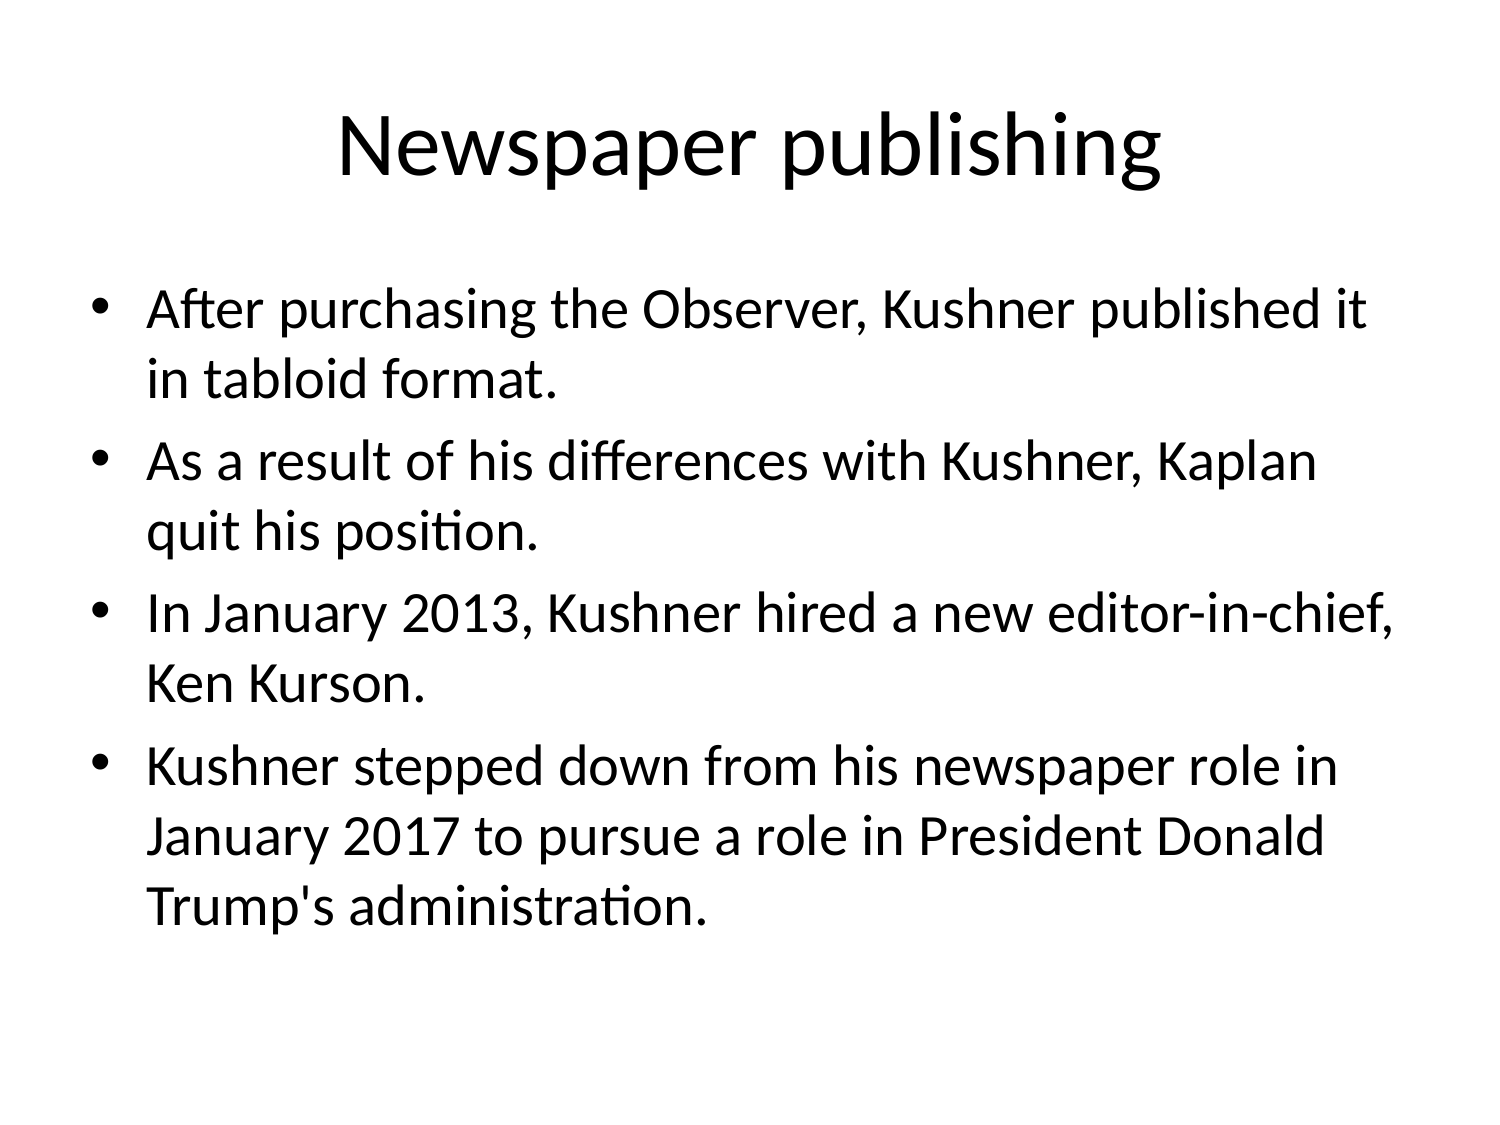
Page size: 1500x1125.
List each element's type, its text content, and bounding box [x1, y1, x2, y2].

list After purchasing the Observer, Kushner published it in tabloid format. As a result of his differences with Kushner, Kaplan quit his position. In January 2013, Kushner hired a new editor-in-chief, Ken Kurson. Kushner stepped down from his newspaper role in January 2017 to pursue a role in President Donald Trump's administration. [75, 262, 1425, 1005]
title Newspaper publishing [75, 45, 1425, 233]
